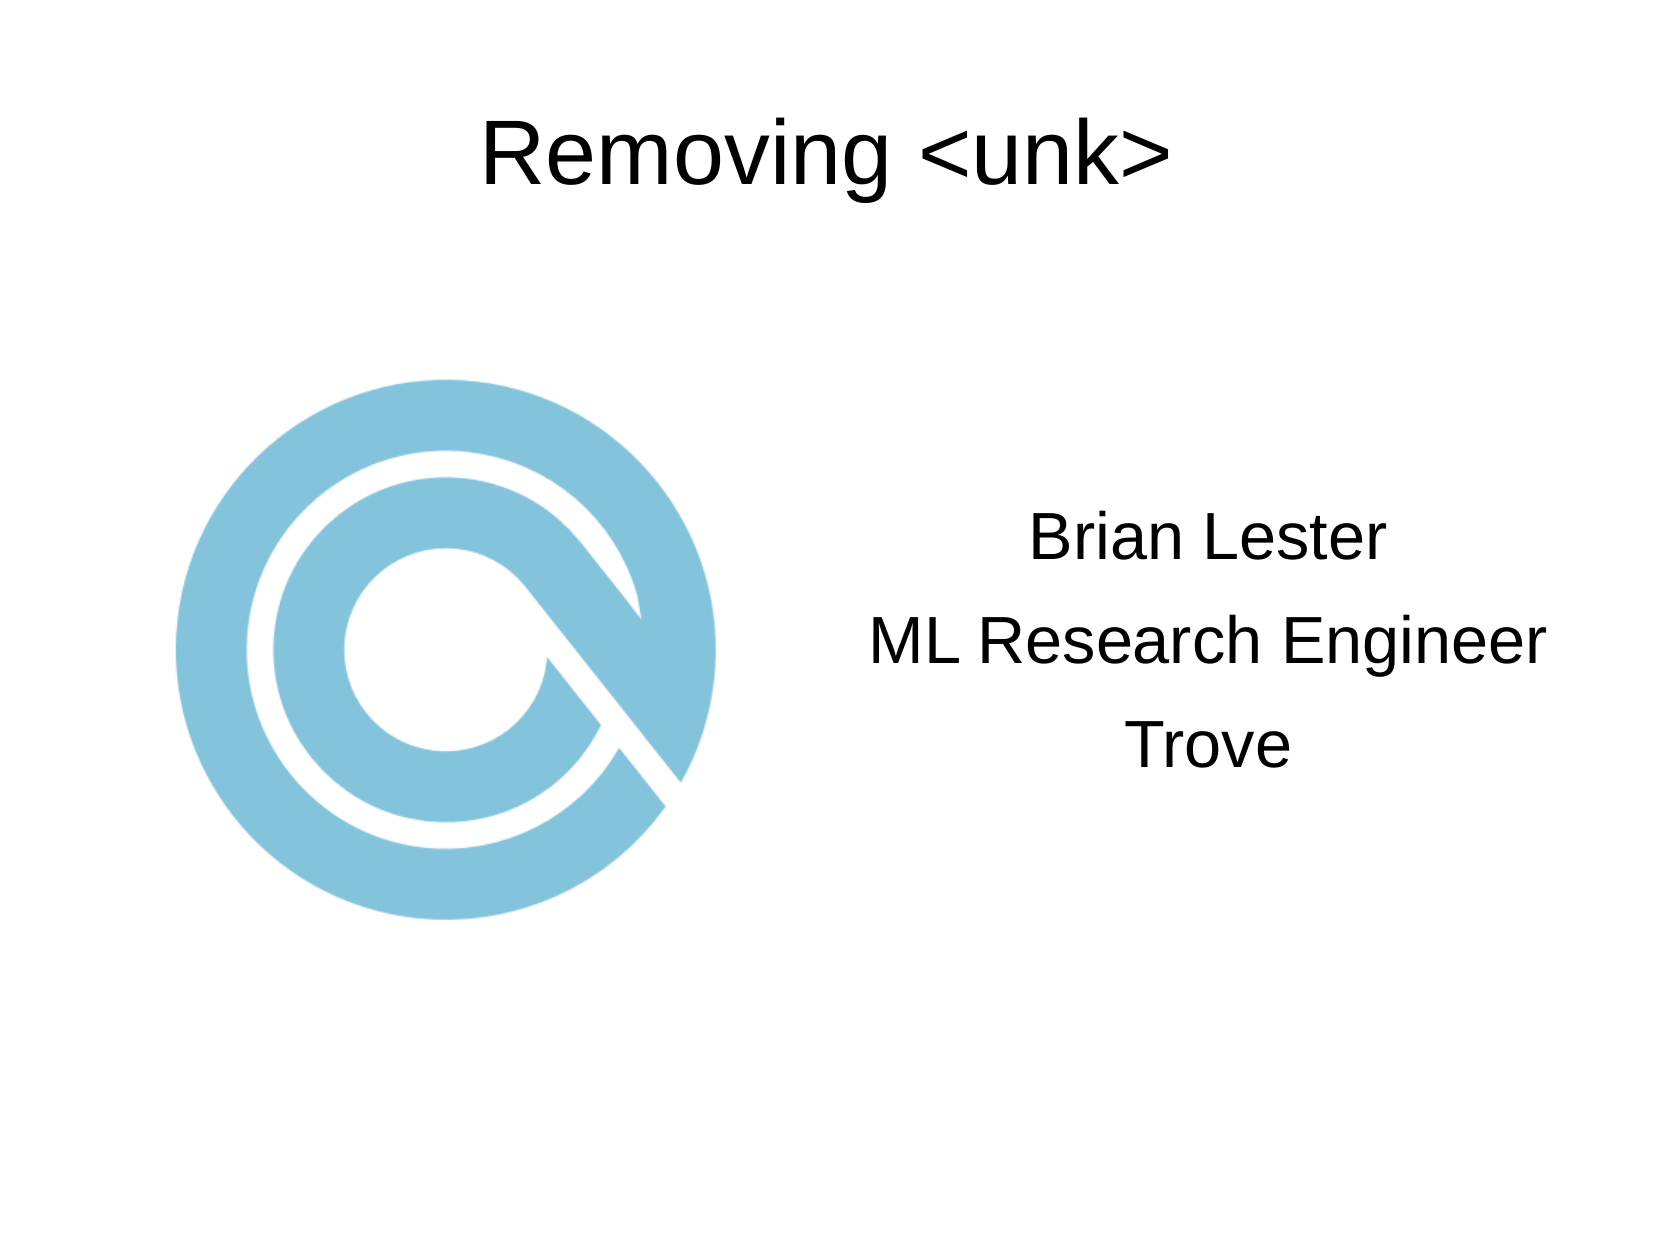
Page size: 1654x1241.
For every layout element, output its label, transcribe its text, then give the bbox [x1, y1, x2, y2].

list Brian Lester ML Research Engineer Trove [845, 290, 1572, 1010]
picture [86, 290, 806, 1010]
title Removing <unk> [82, 49, 1571, 257]
